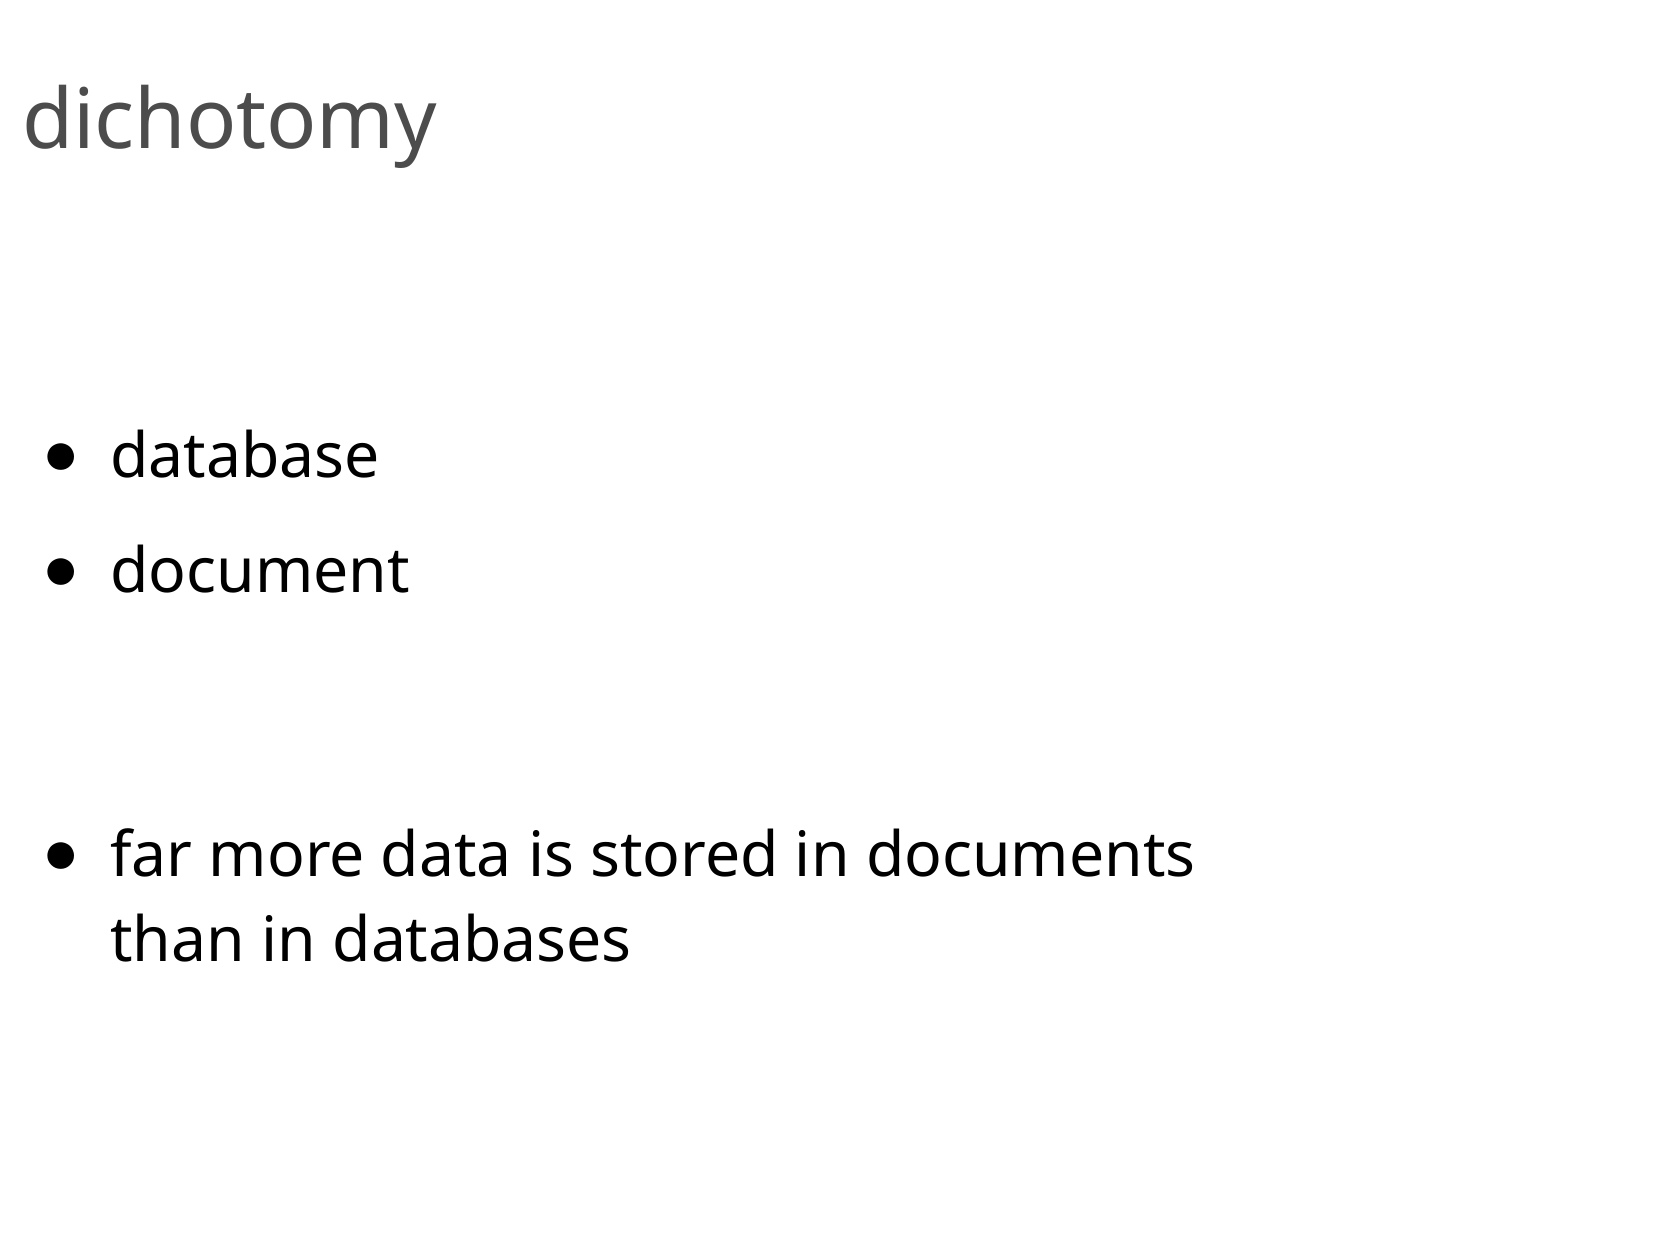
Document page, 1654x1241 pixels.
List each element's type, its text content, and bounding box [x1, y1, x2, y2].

list database document far more data is stored in documents than in databases [25, 226, 1654, 1166]
title dichotomy [22, 19, 1654, 213]
